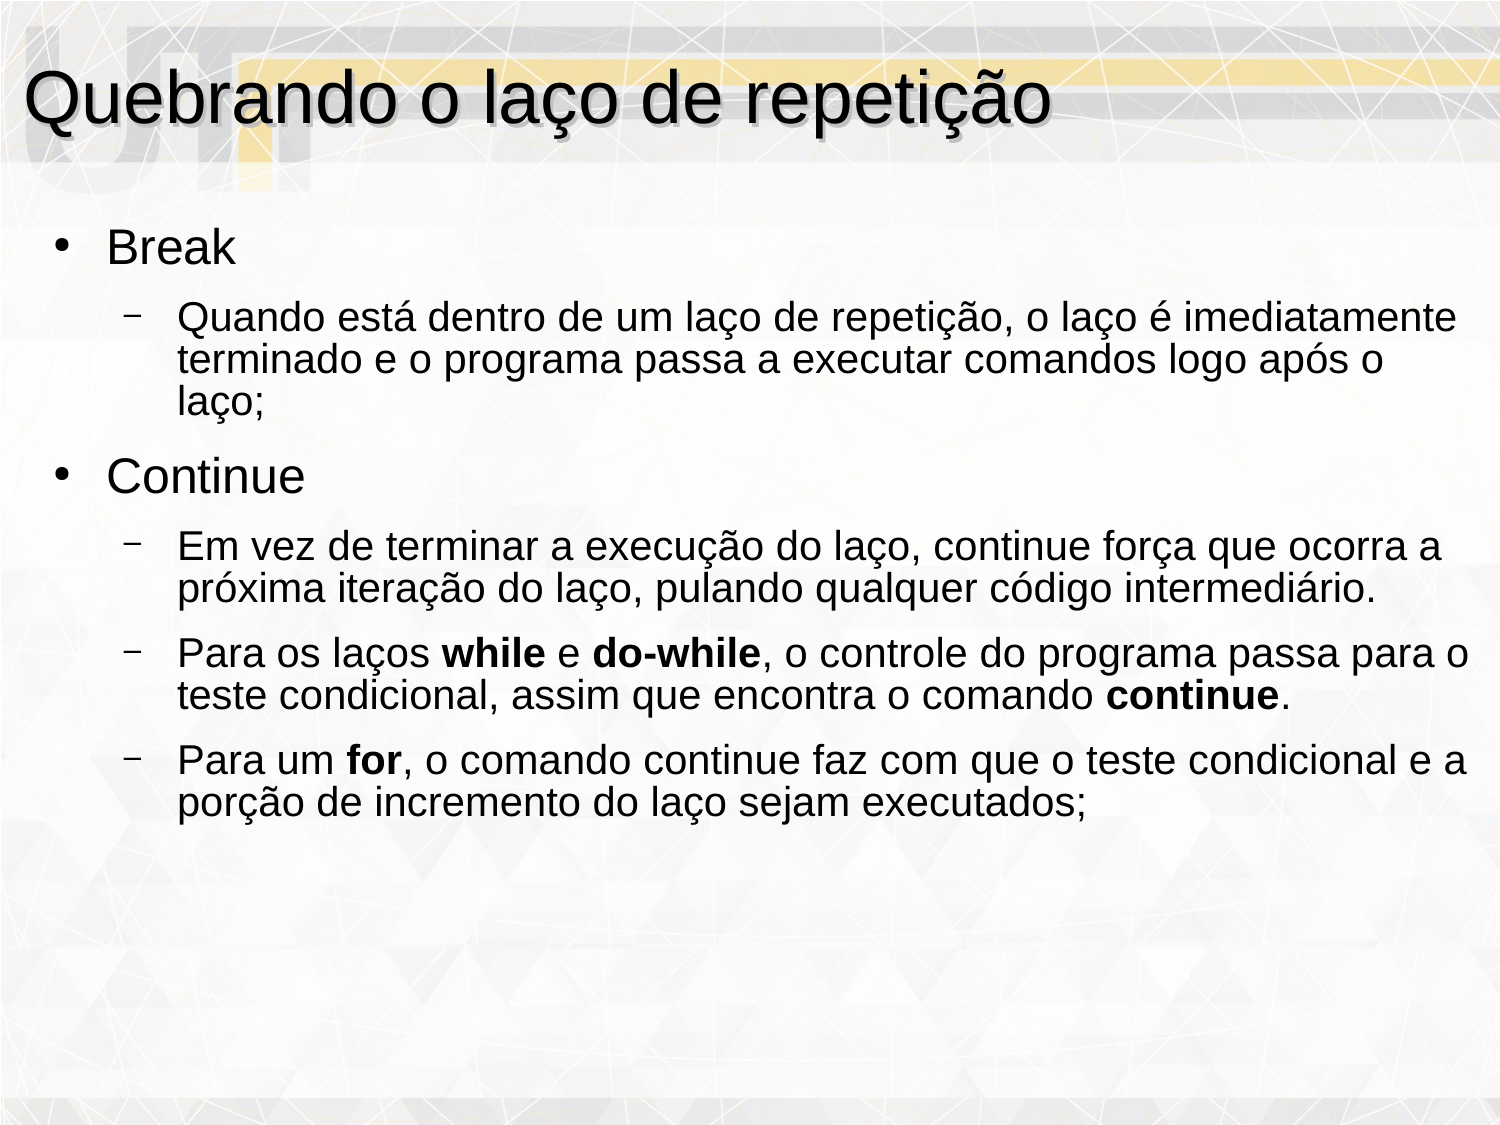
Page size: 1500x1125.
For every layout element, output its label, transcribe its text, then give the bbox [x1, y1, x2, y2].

list Break Quando está dentro de um laço de repetição, o laço é imediatamente terminado e o programa passa a executar comandos logo após o laço; Continue Em vez de terminar a execução do laço, continue força que ocorra a próxima iteração do laço, pulando qualquer código intermediário. Para os laços while e do-while, o controle do programa passa para o teste condicional, assim que encontra o comando continue. Para um for, o comando continue faz com que o teste condicional e a porção de incremento do laço sejam executados; [35, 224, 1477, 1087]
title Quebrando o laço de repetição [23, 18, 1489, 178]
